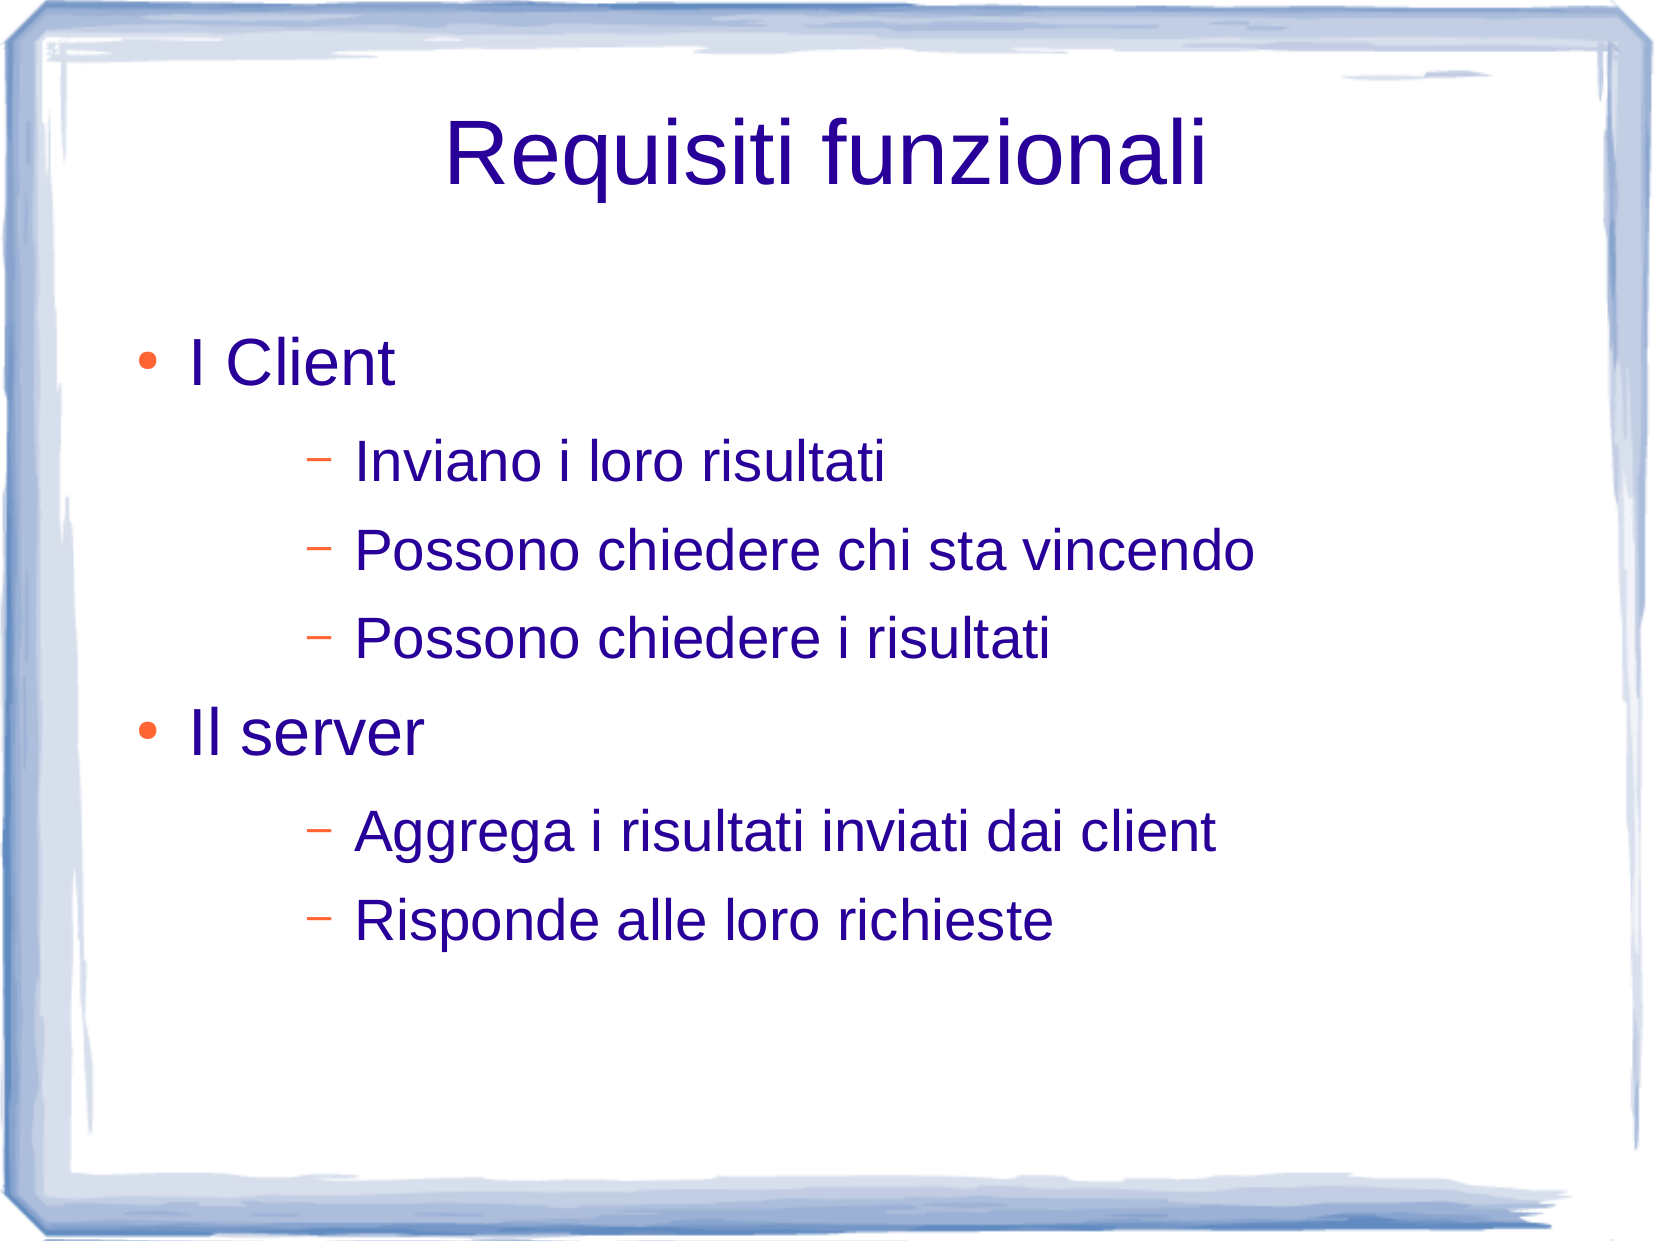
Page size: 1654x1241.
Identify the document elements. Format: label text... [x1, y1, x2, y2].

picture [0, 0, 1654, 1241]
title Requisiti funzionali [82, 49, 1571, 257]
list I Client Inviano i loro risultati Possono chiedere chi sta vincendo Possono chiedere i risultati Il server Aggrega i risultati inviati dai client Risponde alle loro richieste [118, 324, 1571, 1045]
